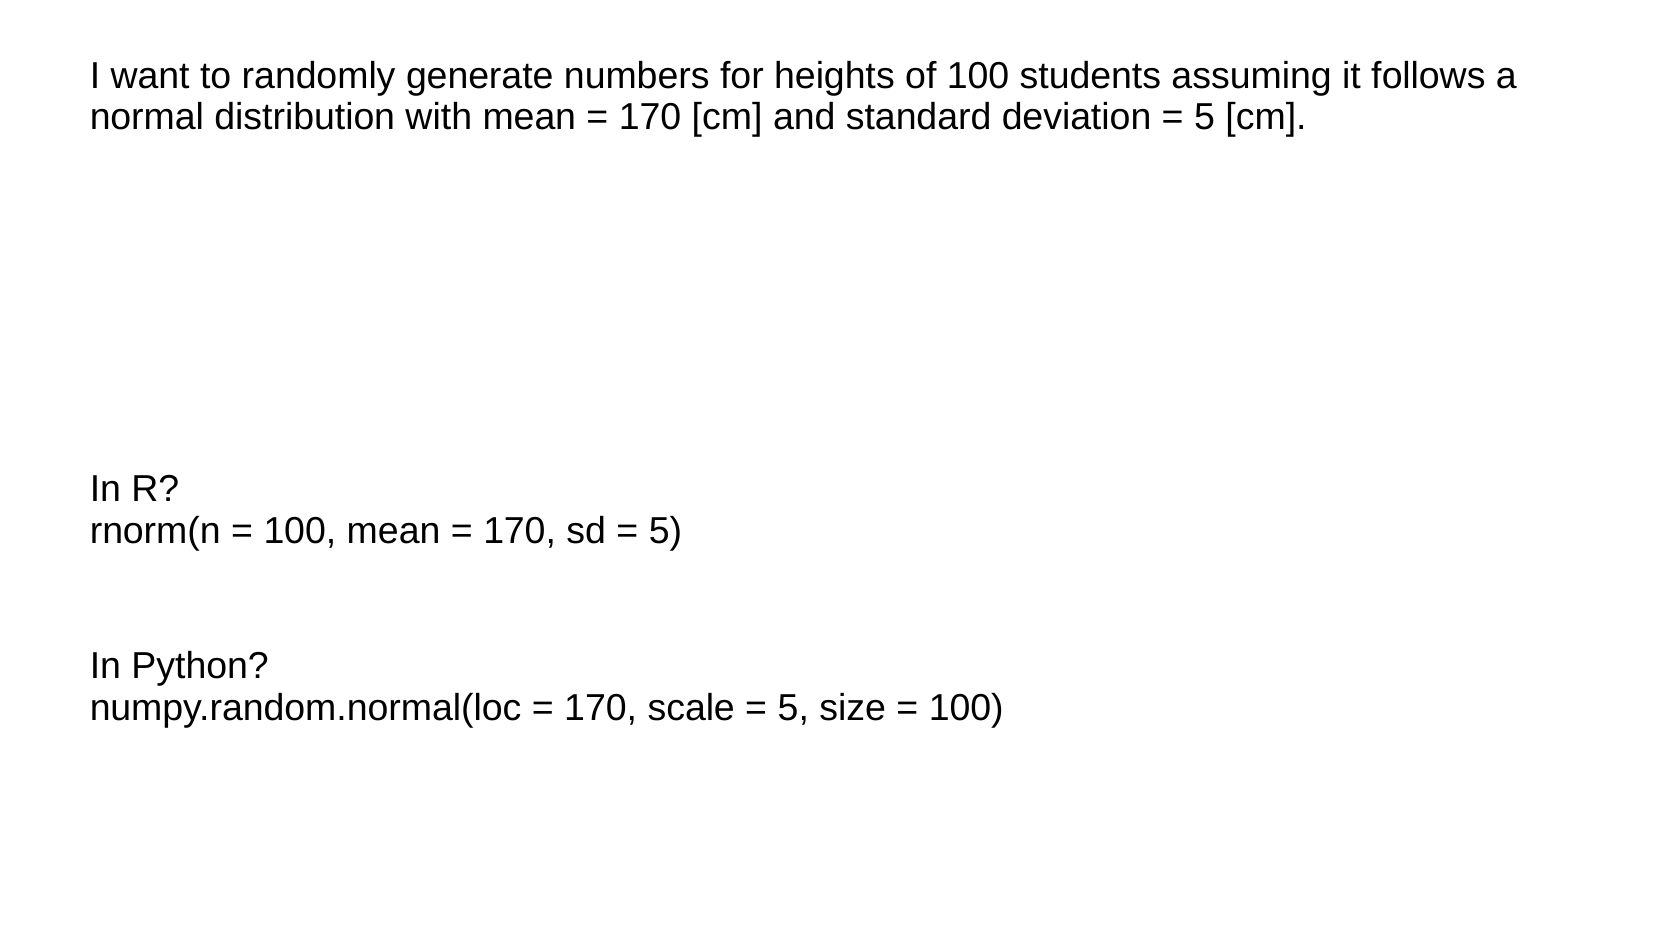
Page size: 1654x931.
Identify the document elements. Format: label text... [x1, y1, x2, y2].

text_box In Python? numpy.random.normal(loc = 170, scale = 5, size = 100) [75, 637, 1576, 737]
text_box I want to randomly generate numbers for heights of 100 students assuming it follows a normal distribution with mean = 170 [cm] and standard deviation = 5 [cm]. [75, 46, 1576, 146]
text_box In R? rnorm(n = 100, mean = 170, sd = 5) [75, 460, 1576, 559]
